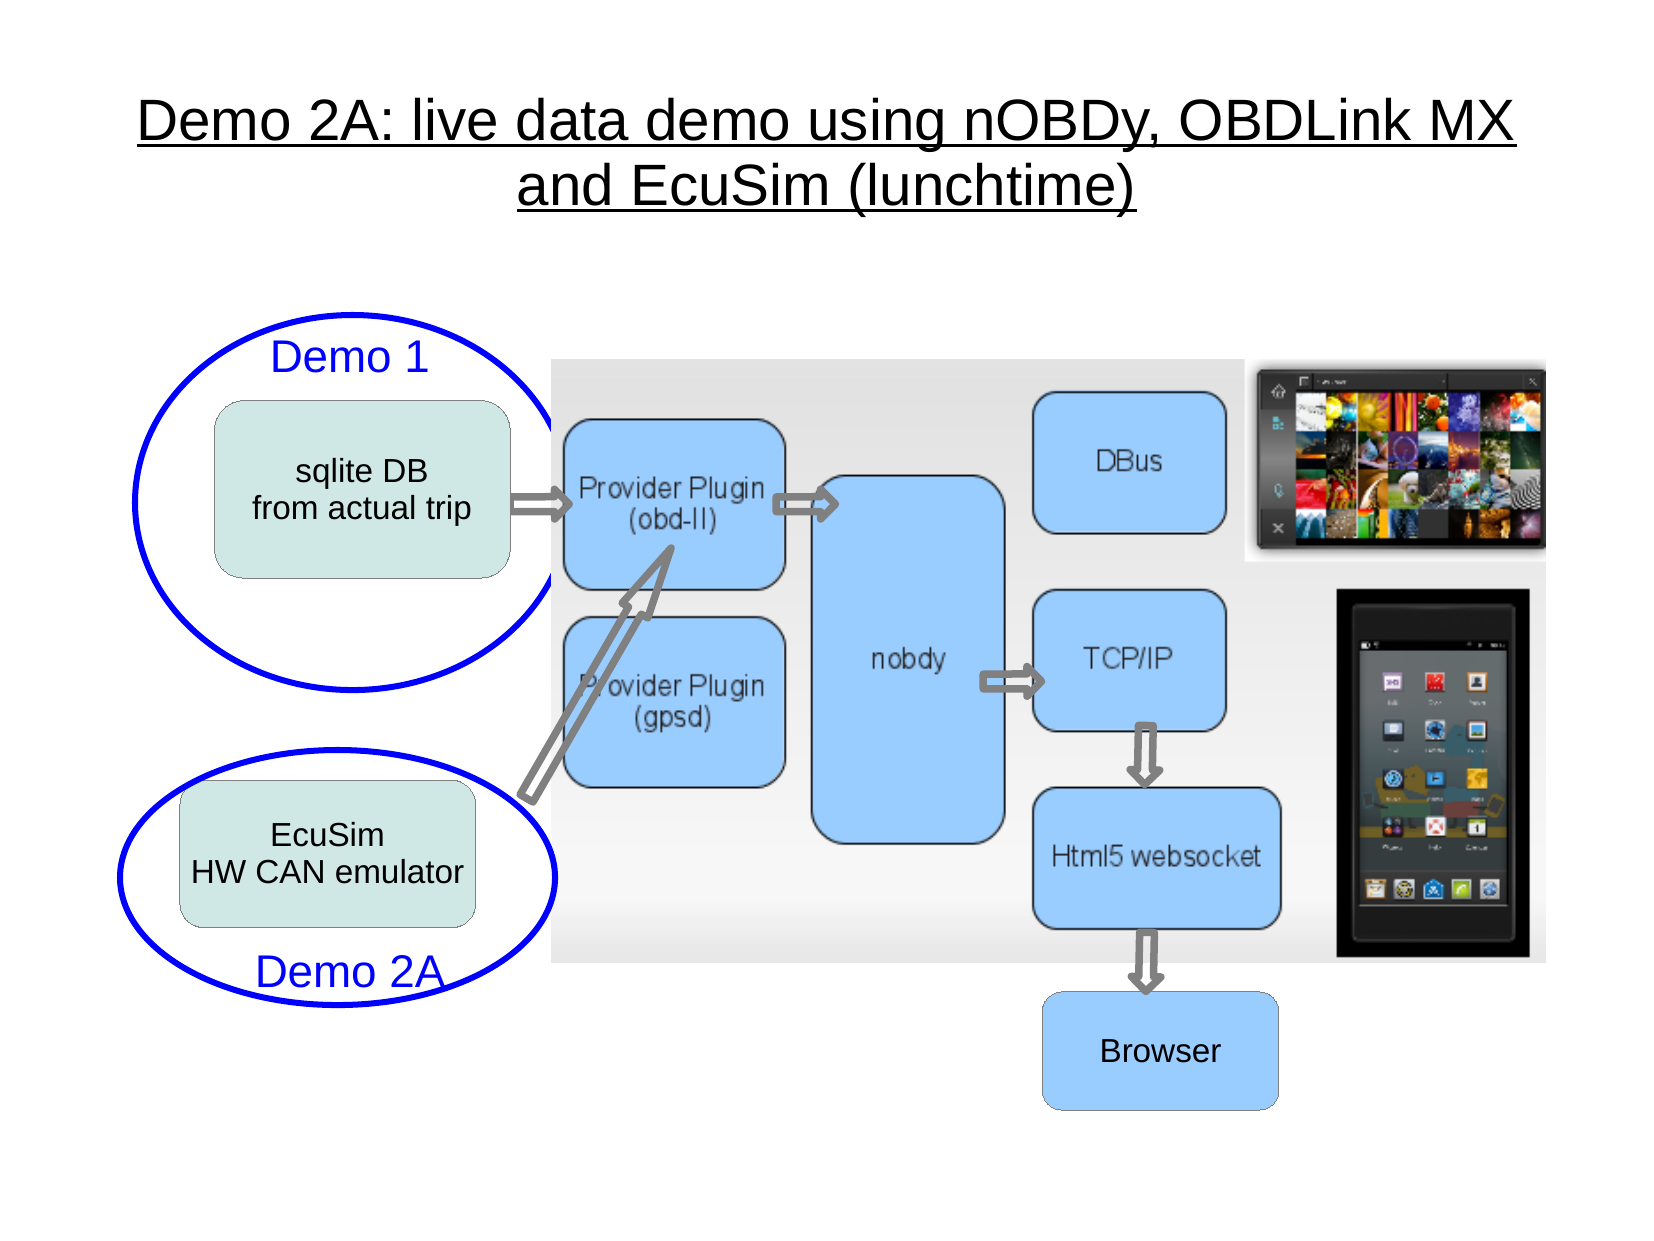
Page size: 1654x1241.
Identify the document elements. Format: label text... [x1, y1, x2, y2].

text_box Demo 1 [255, 323, 446, 391]
picture [551, 359, 1546, 963]
text_box Browser [1042, 991, 1279, 1111]
text_box EcuSim HW CAN emulator [179, 780, 476, 928]
title Demo 2A: live data demo using nOBDy, OBDLink MX and EcuSim (lunchtime) [82, 49, 1571, 257]
text_box Demo 2A [240, 938, 461, 1006]
picture [551, 500, 563, 509]
picture [1143, 937, 1150, 963]
text_box sqlite DB from actual trip [214, 400, 511, 579]
picture [551, 568, 660, 761]
